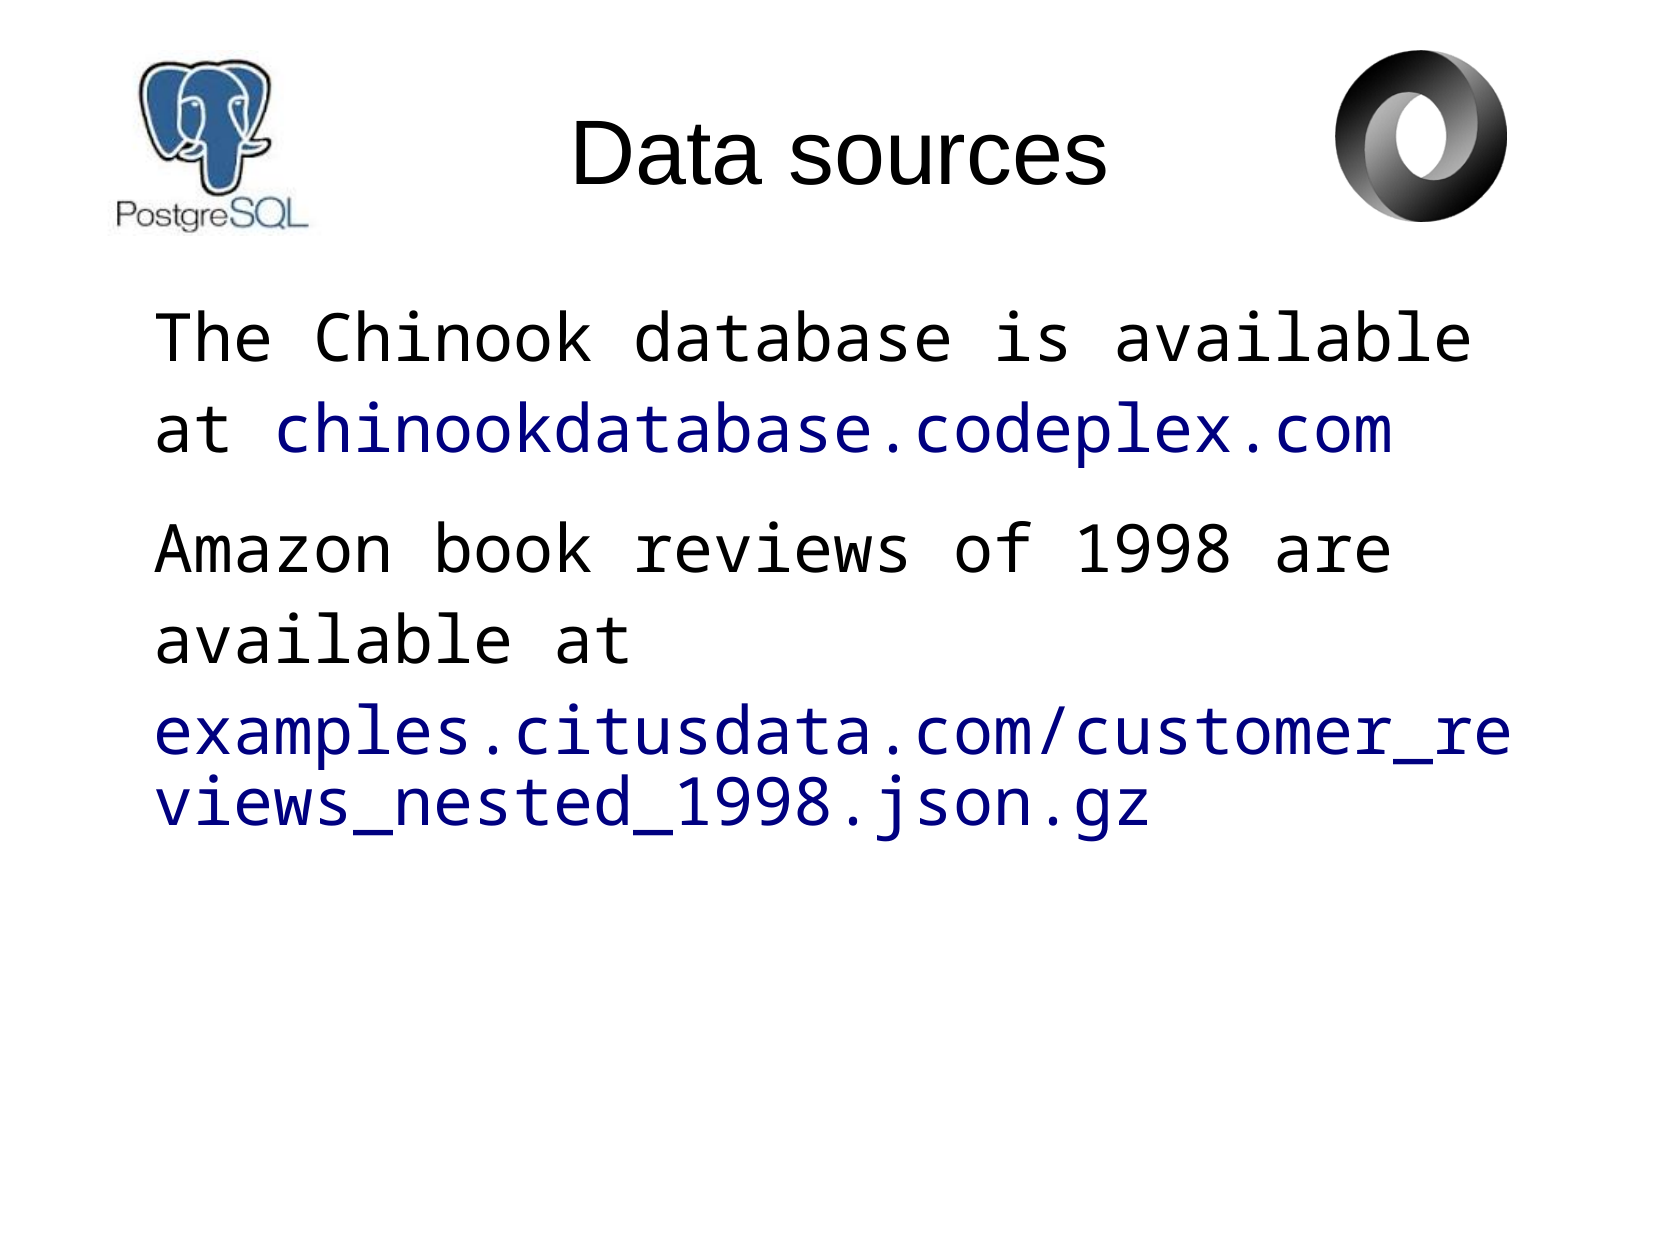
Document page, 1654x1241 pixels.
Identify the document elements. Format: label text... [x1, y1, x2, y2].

title Data sources [82, 49, 1571, 257]
picture [1335, 50, 1507, 222]
list The Chinook database is available at chinookdatabase.codeplex.com Amazon book reviews of 1998 are available at examples.citusdata.com/customer_reviews_nested_1998.json.gz [82, 290, 1538, 1010]
picture [58, 50, 356, 237]
